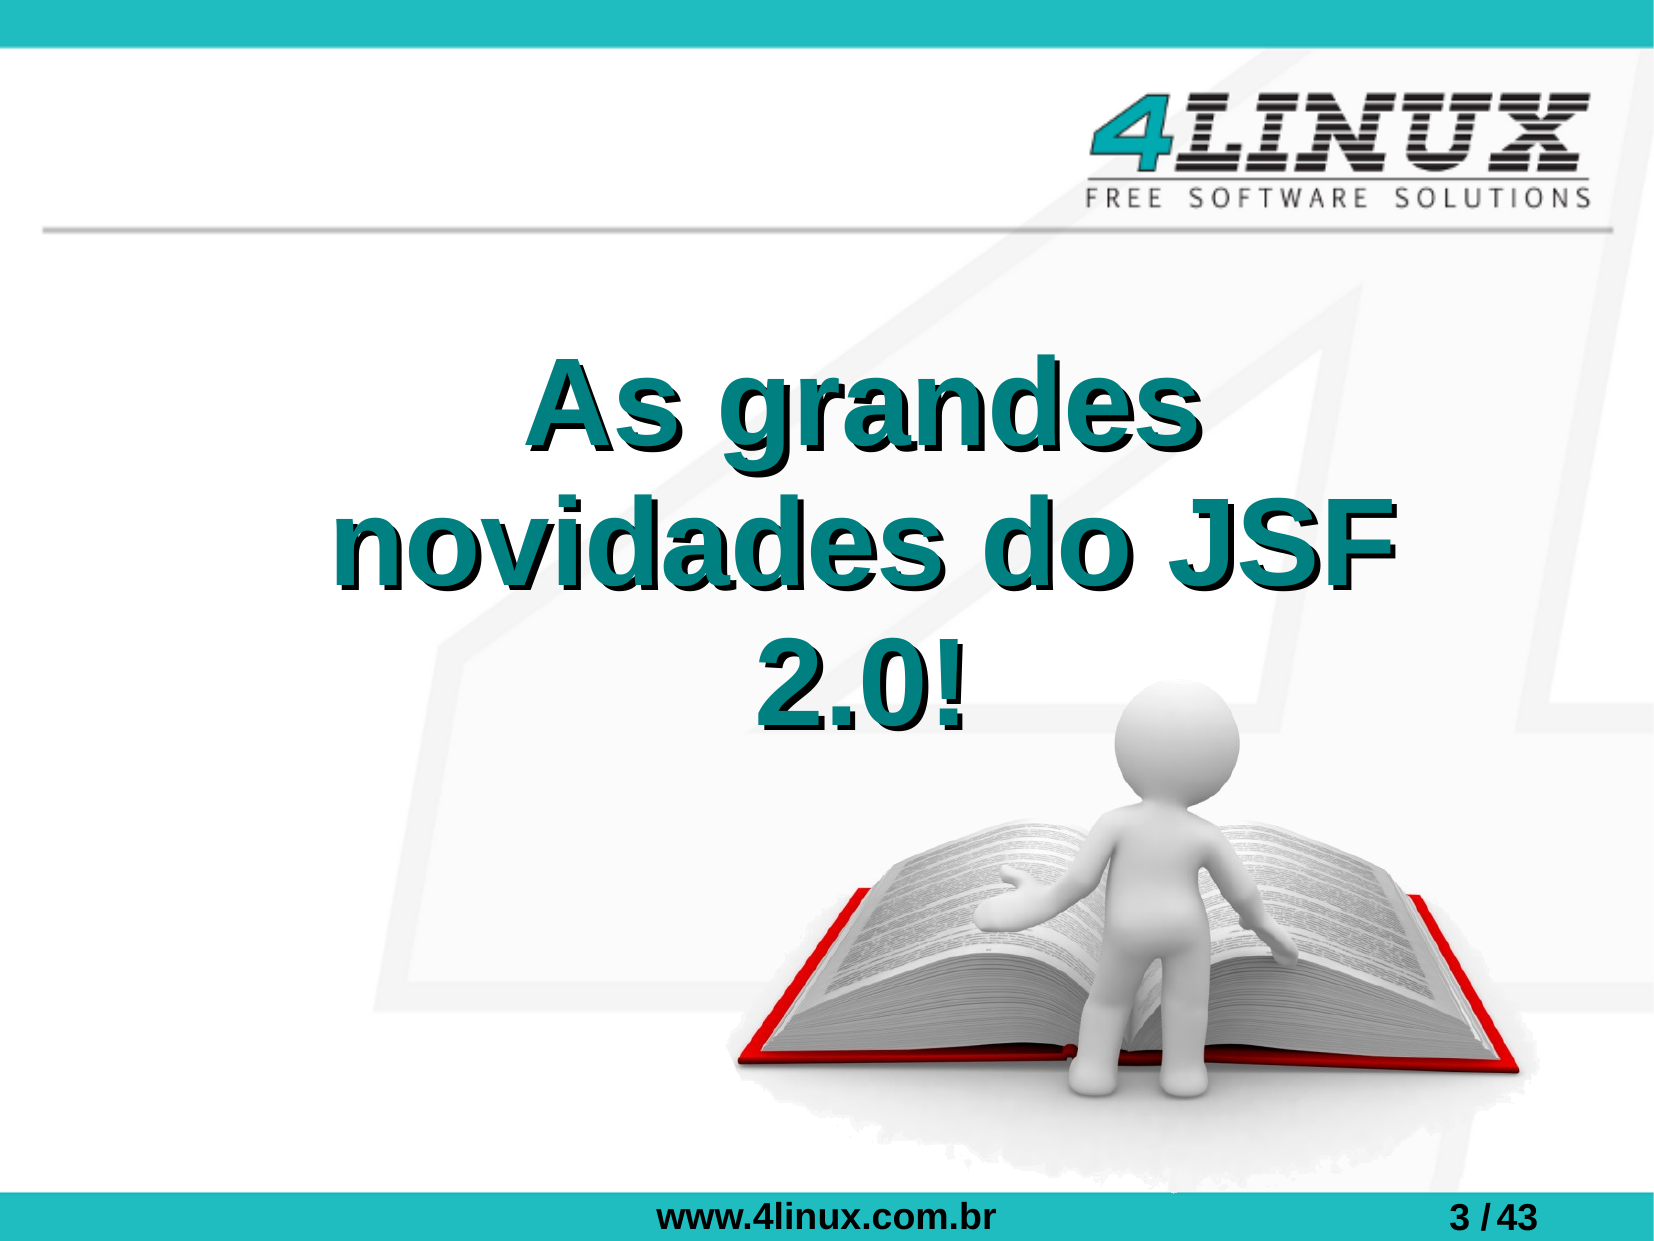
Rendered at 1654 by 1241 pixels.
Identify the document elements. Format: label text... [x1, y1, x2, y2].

picture [0, 0, 1654, 1241]
text_box As grandes novidades do JSF 2.0! [300, 324, 1426, 899]
